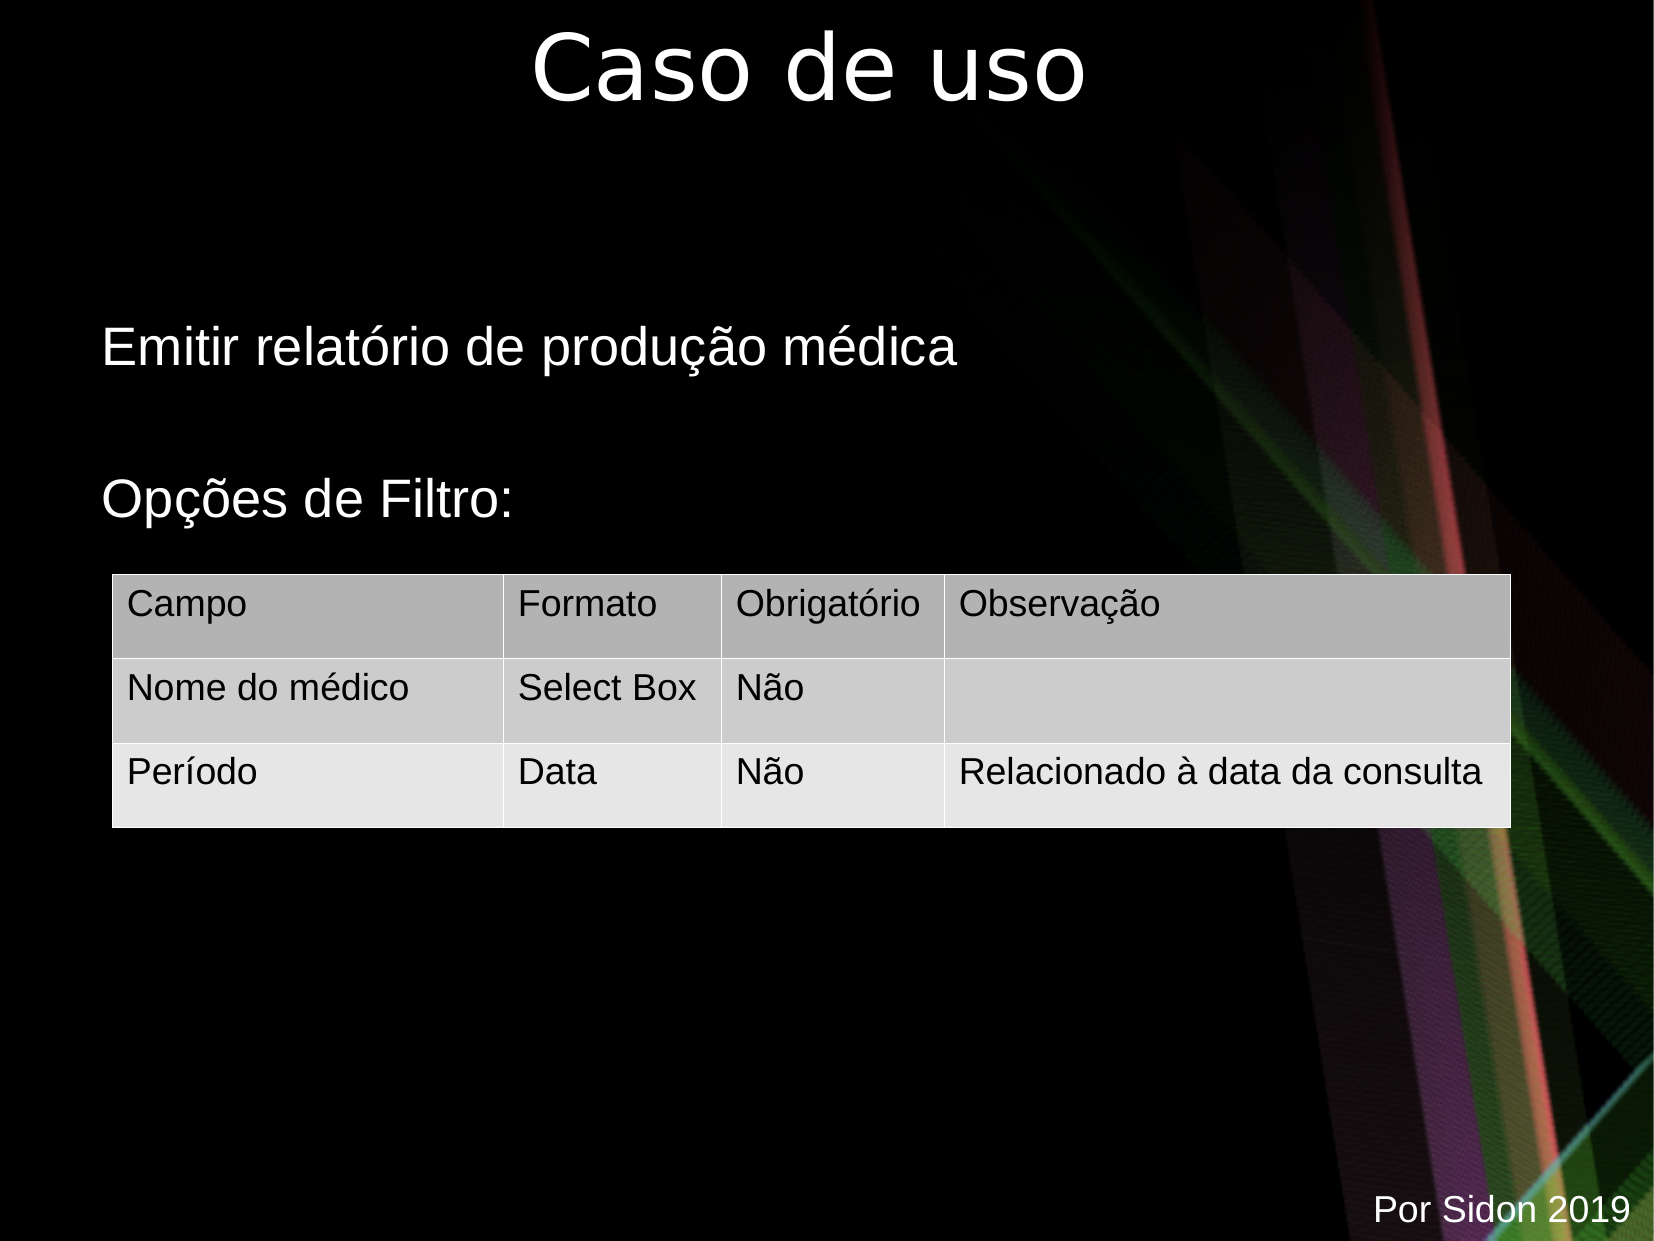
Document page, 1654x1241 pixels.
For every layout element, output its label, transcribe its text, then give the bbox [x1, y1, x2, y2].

table_header Observação [945, 575, 1510, 658]
table_cell [945, 659, 1510, 743]
table_header Obrigatório [722, 575, 944, 658]
table_cell Não [722, 659, 944, 743]
table_cell Select Box [504, 659, 721, 743]
table_cell Não [722, 744, 944, 827]
picture [0, 0, 1654, 1241]
table_cell Nome do médico [113, 659, 503, 743]
text_box Por Sidon 2019 [1358, 1181, 1646, 1238]
table_cell Data [504, 744, 721, 827]
text_box Emitir relatório de produção médica [86, 309, 1004, 390]
text_box Opções de Filtro: [86, 460, 544, 542]
table_cell Período [113, 744, 503, 827]
table_header Campo [113, 575, 503, 658]
table_cell Relacionado à data da consulta [945, 744, 1510, 827]
title Caso de uso [530, 15, 1109, 123]
table_header Formato [504, 575, 721, 658]
